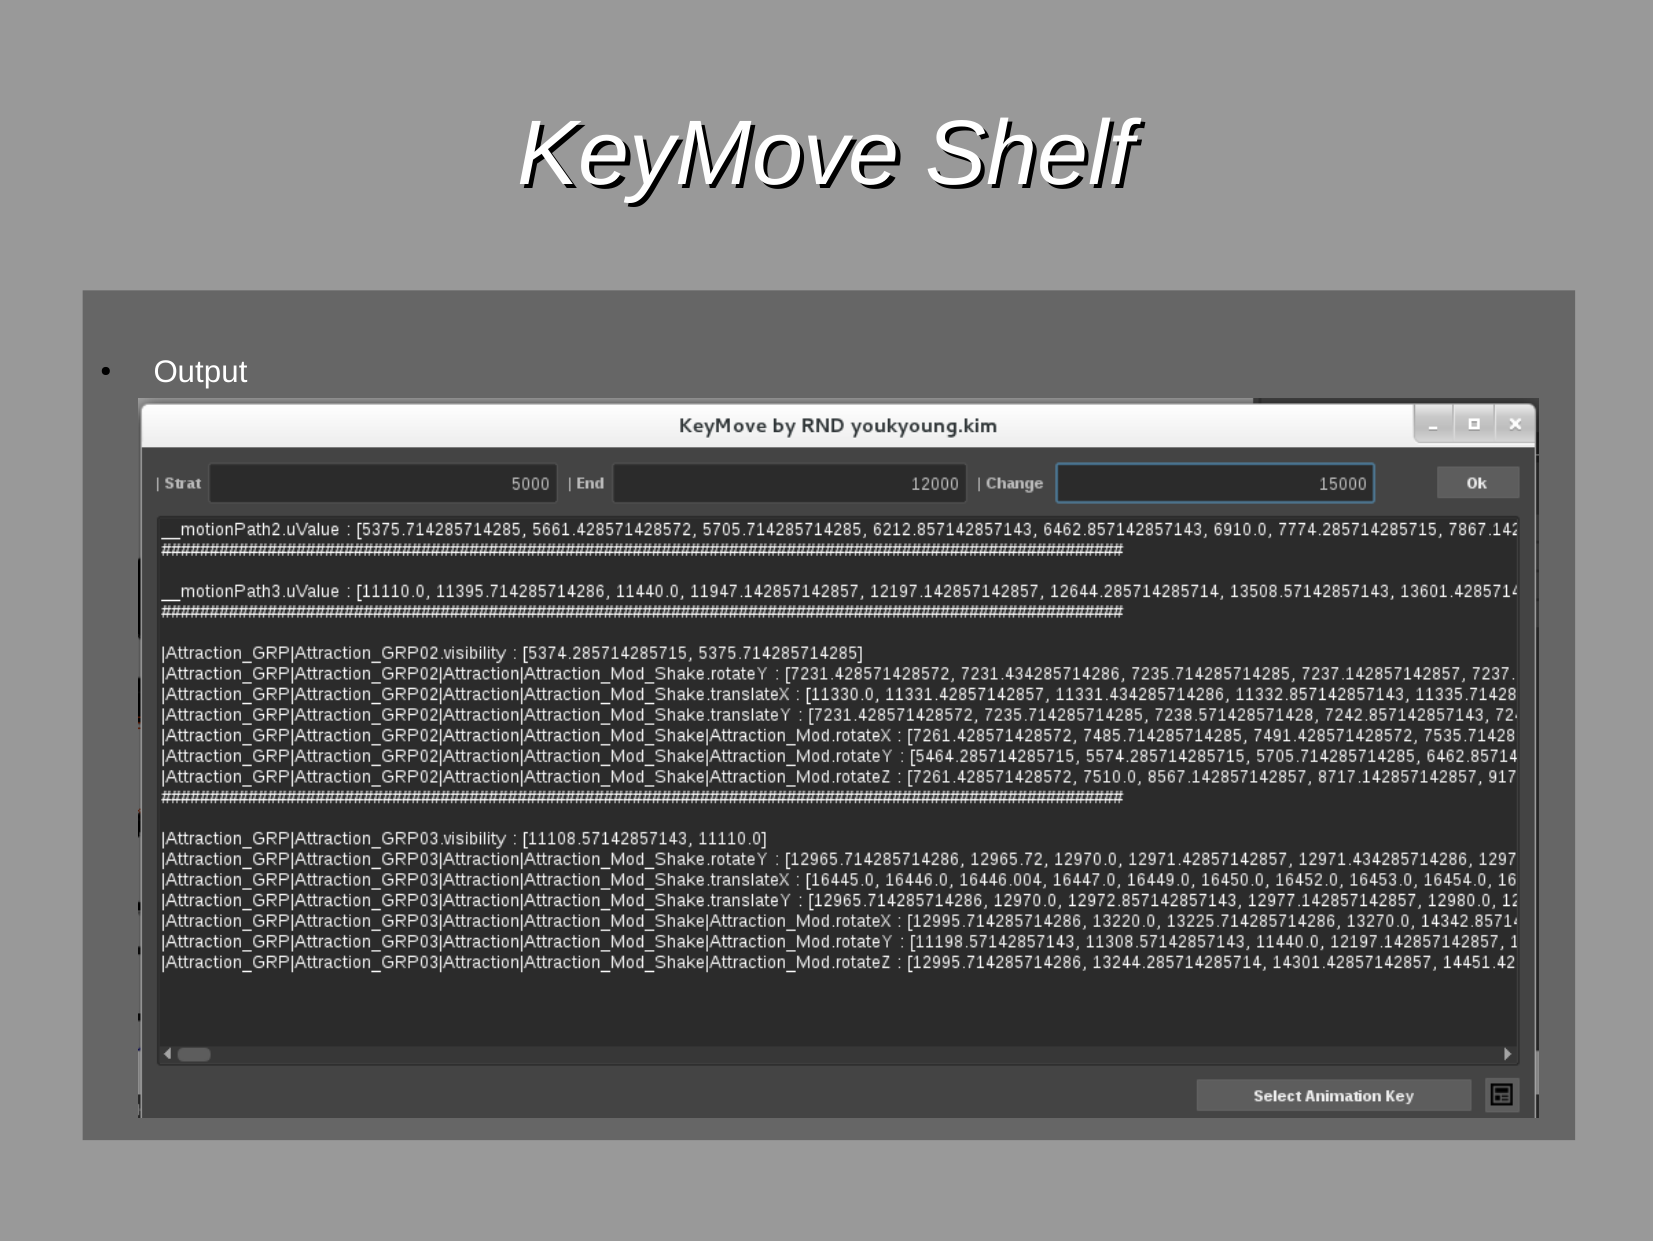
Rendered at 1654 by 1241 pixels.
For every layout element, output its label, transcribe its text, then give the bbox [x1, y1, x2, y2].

list Output [82, 290, 1576, 1141]
title KeyMove Shelf [82, 49, 1571, 257]
picture [138, 398, 1539, 1118]
